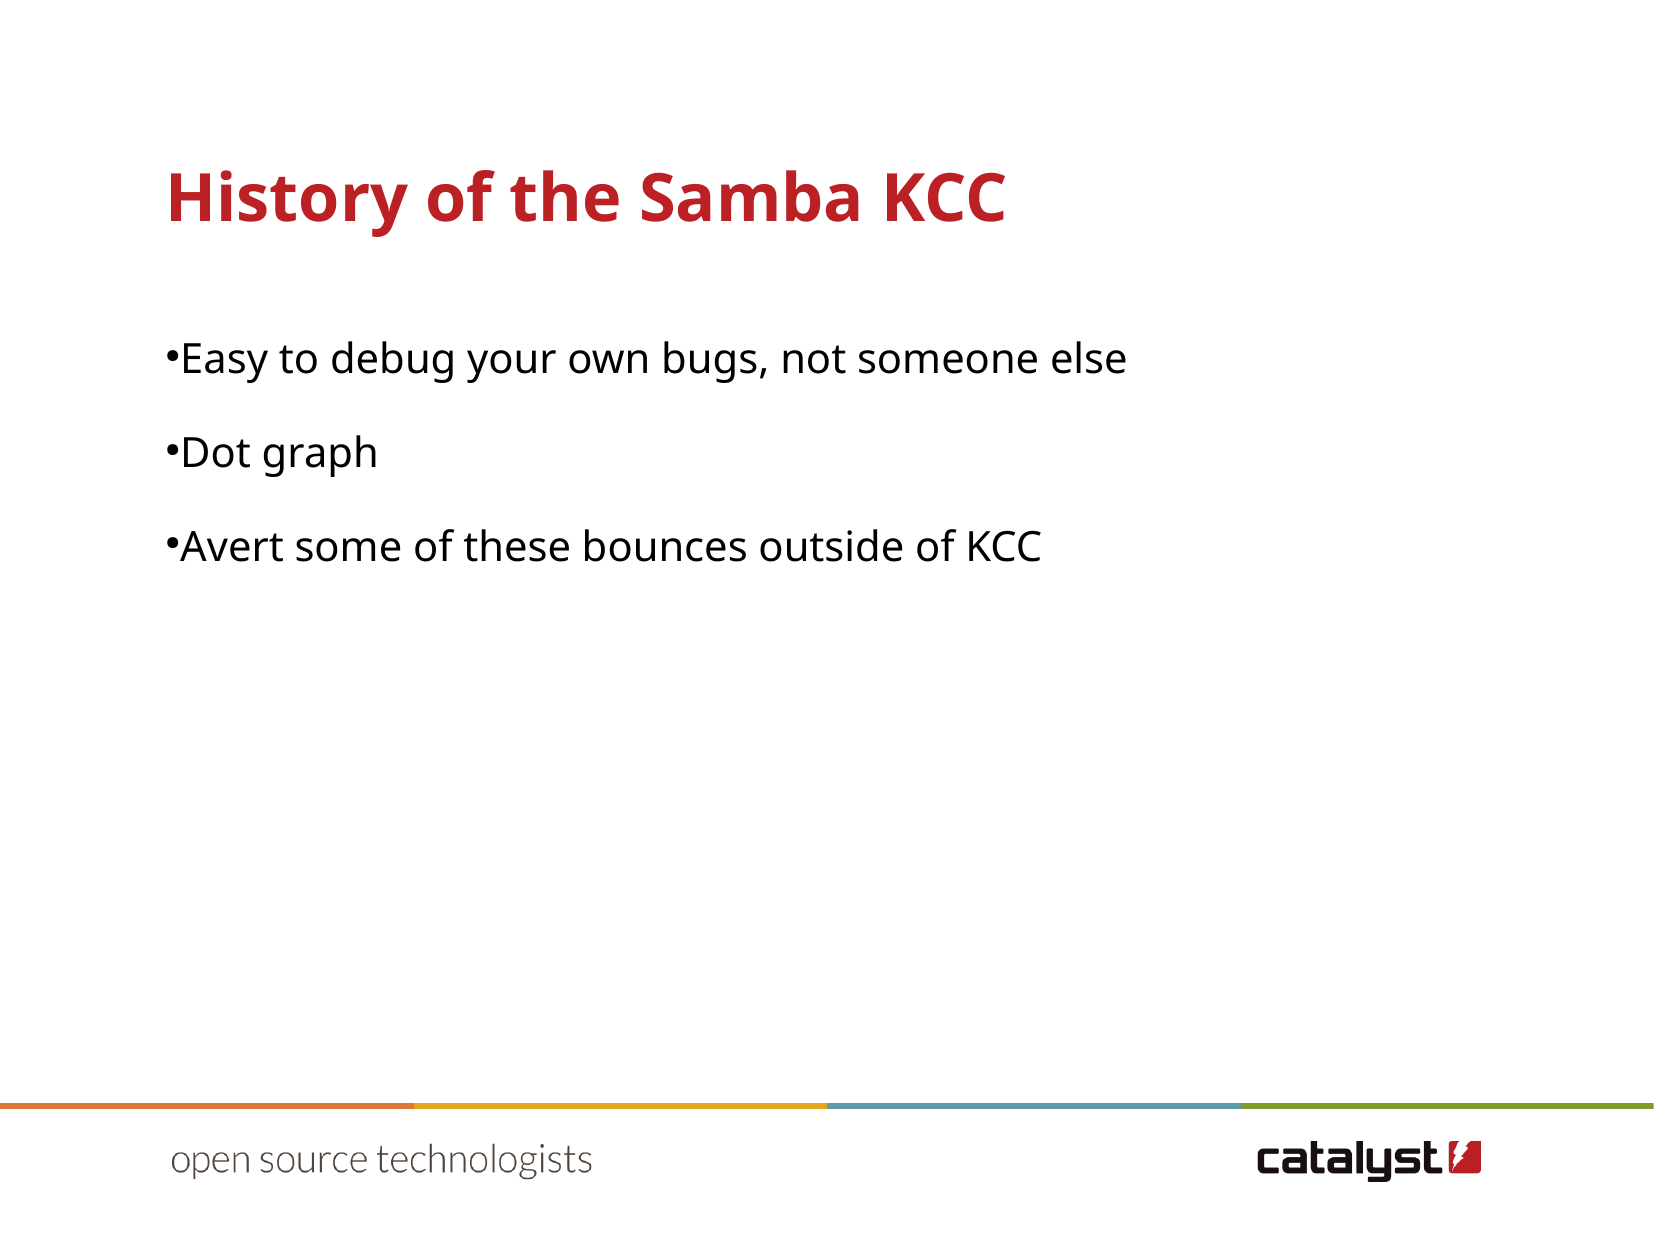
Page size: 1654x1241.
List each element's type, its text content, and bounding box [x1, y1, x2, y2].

list Easy to debug your own bugs, not someone else Dot graph Avert some of these bounces outside of KCC [165, 307, 1489, 1027]
title History of the Samba KCC [165, 90, 1489, 298]
